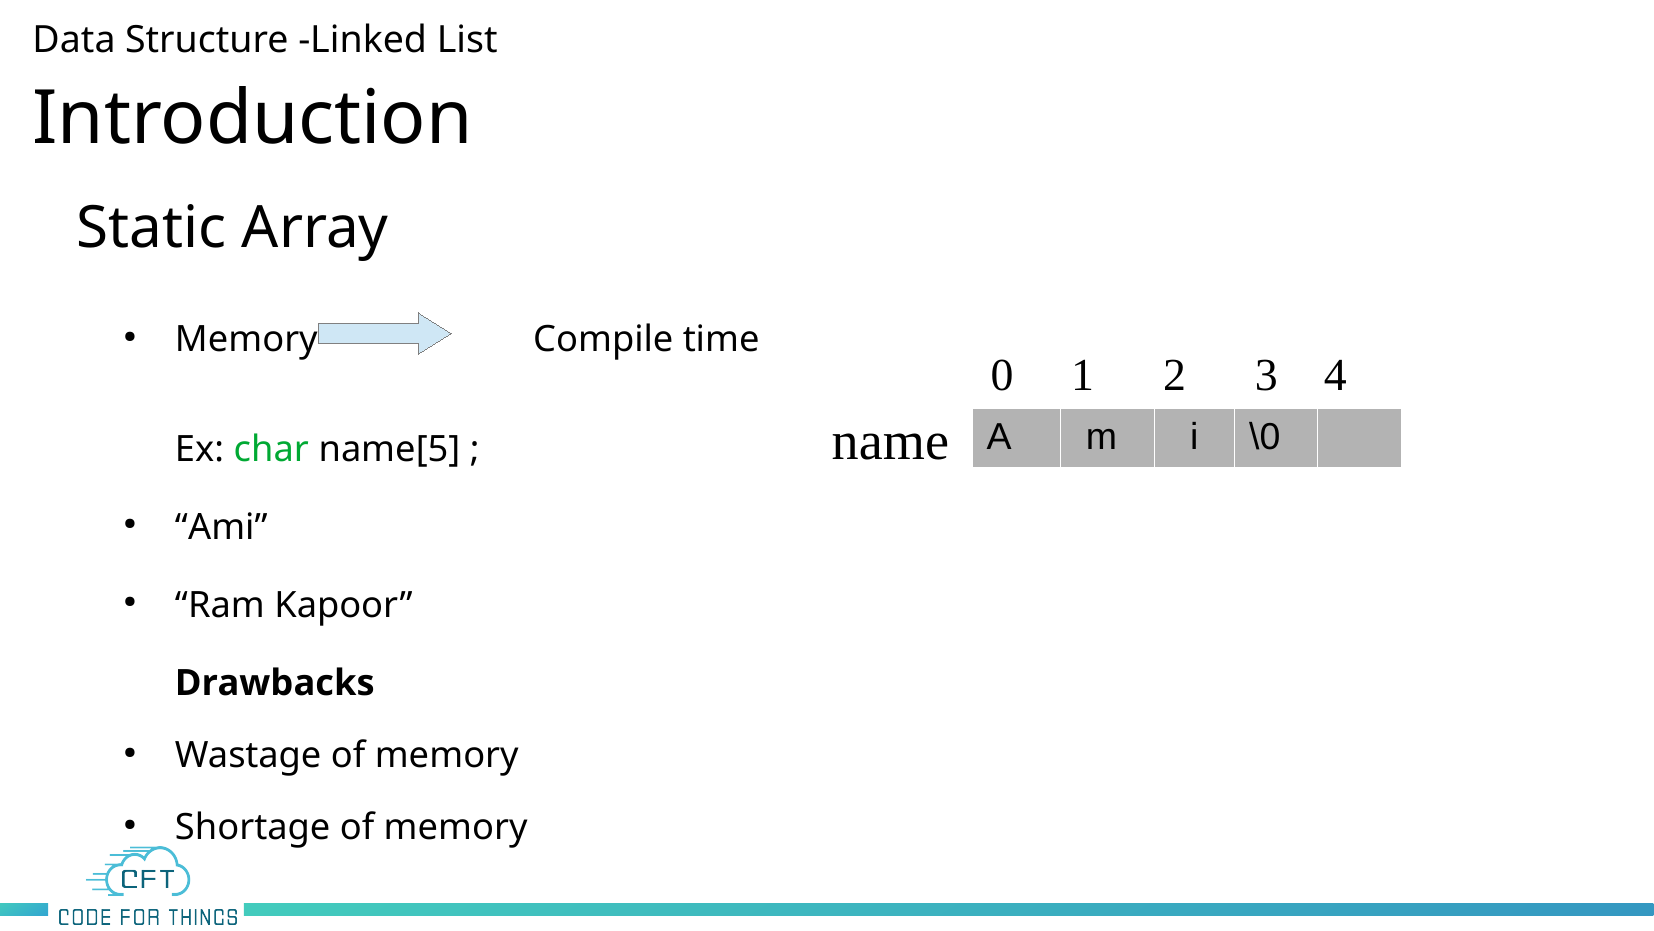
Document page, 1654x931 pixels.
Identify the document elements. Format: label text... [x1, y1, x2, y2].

table_header A [973, 409, 1060, 467]
text_box [318, 312, 452, 355]
text_box 0 1 2 3 4 [964, 342, 1402, 409]
list Memory Compile time Ex: char name[5] ; “Ami” “Ram Kapoor” Drawbacks Wastage of memory Shortage of memory [106, 312, 986, 856]
title Static Array [76, 165, 520, 284]
text_box name [816, 404, 972, 503]
table_header m [1061, 409, 1154, 467]
table_header [1318, 409, 1401, 467]
title Data Structure -Linked List Introduction [32, 12, 1184, 166]
picture [59, 846, 237, 925]
table_header i [1155, 409, 1234, 467]
table_header \0 [1235, 409, 1317, 467]
